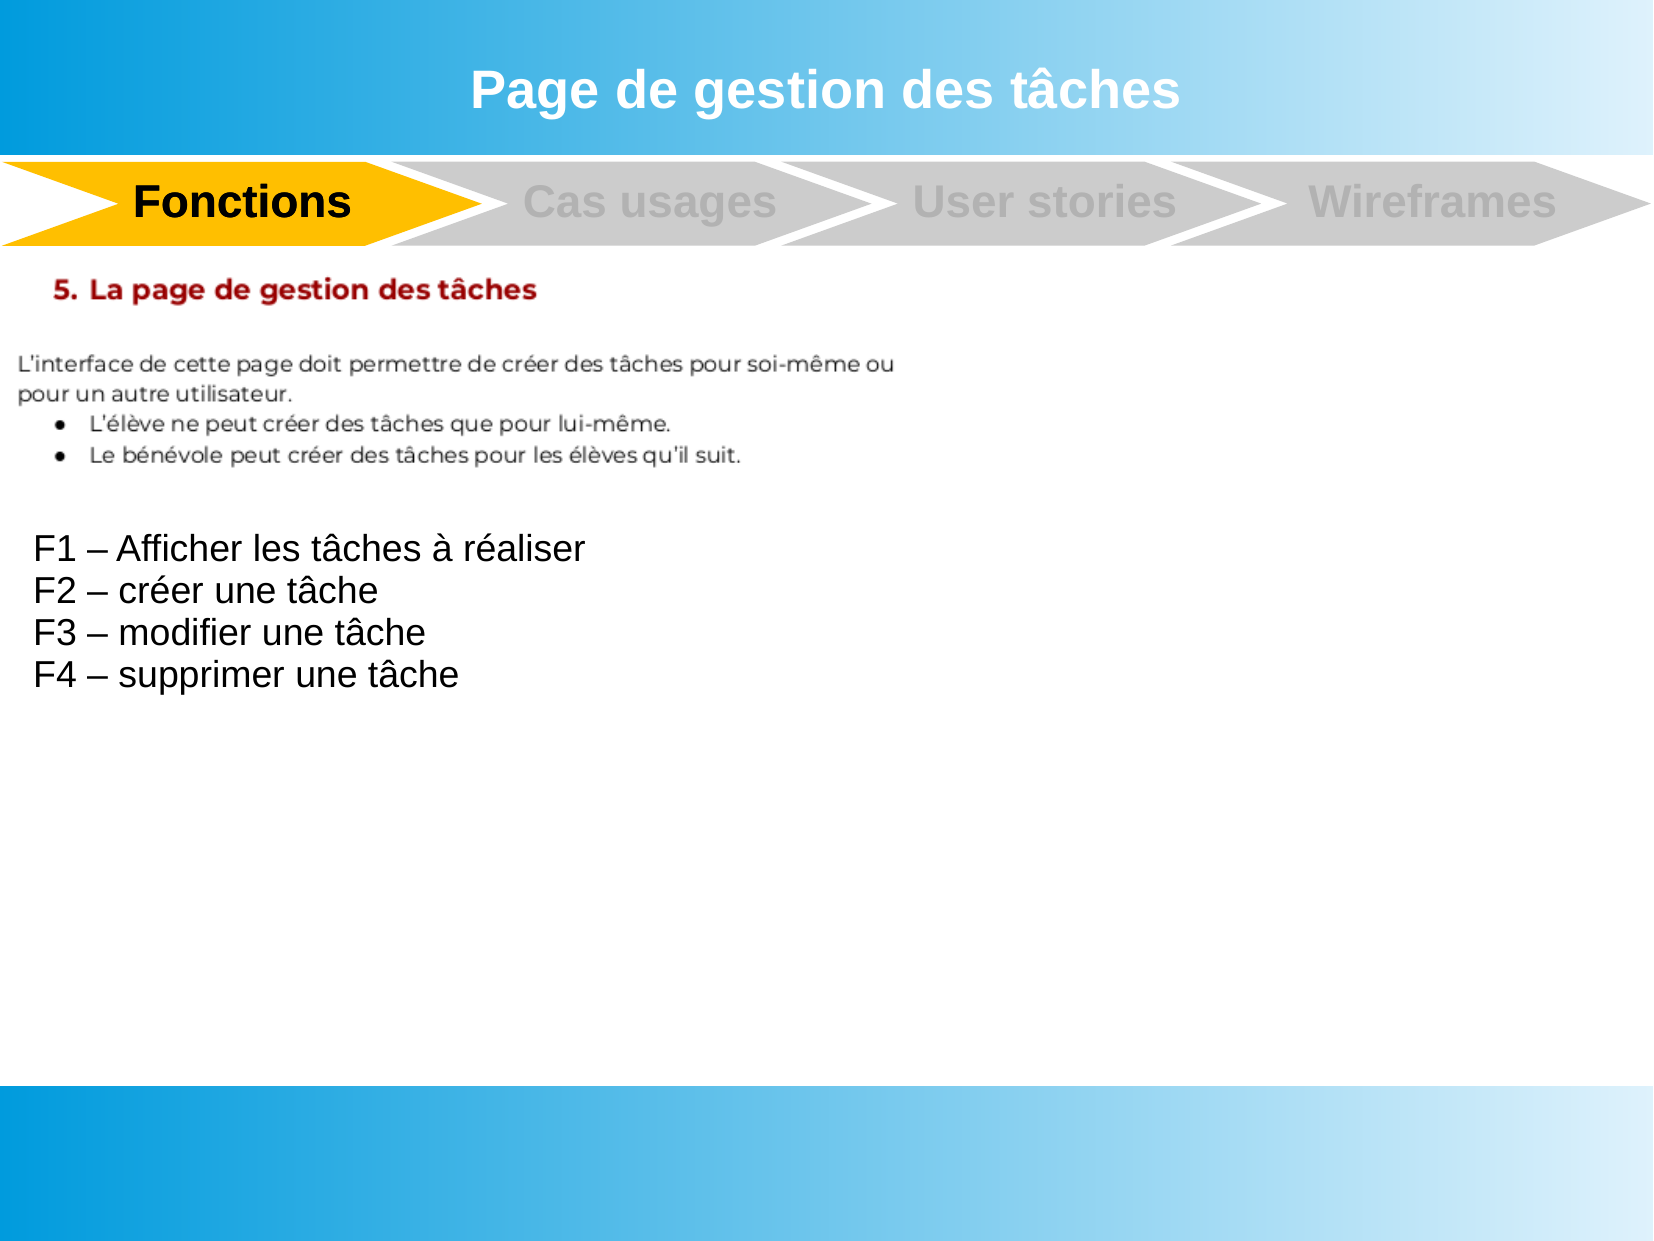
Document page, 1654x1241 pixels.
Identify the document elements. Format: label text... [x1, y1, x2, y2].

text_box User stories [897, 168, 1203, 235]
text_box Wireframes [1293, 168, 1599, 235]
text_box F1 – Afficher les tâches à réaliser F2 – créer une tâche F3 – modifier une tâche F4 – supprimer une tâche [18, 519, 1642, 745]
picture [2, 265, 913, 485]
text_box [391, 161, 785, 246]
title Page de gestion des tâches [82, 37, 1571, 143]
text_box Cas usages [508, 168, 813, 235]
text_box [1203, 182, 1262, 225]
text_box [781, 161, 1175, 246]
text_box [1599, 184, 1651, 223]
text_box Fonctions [118, 168, 423, 235]
text_box [813, 182, 872, 225]
text_box [1, 161, 396, 246]
text_box [423, 182, 482, 225]
text_box [1170, 161, 1564, 246]
